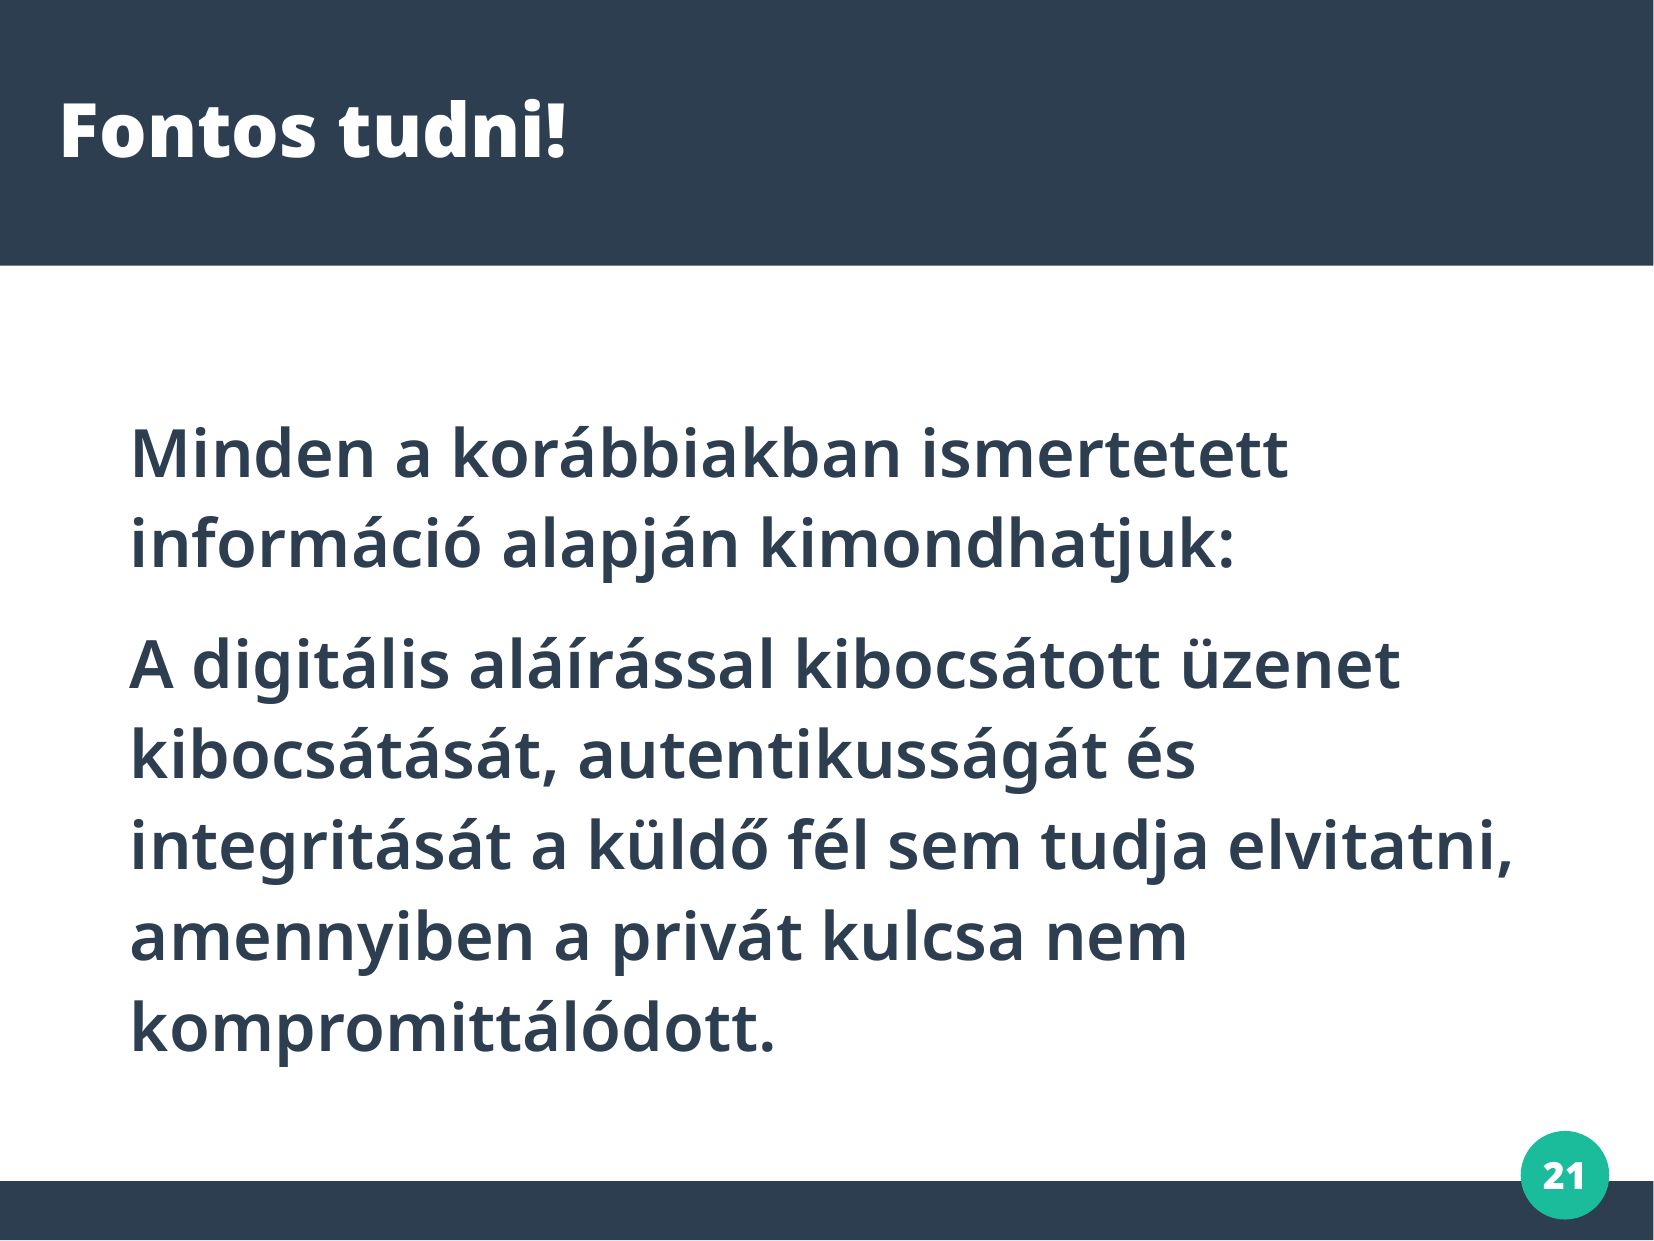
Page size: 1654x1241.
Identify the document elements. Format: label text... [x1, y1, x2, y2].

list Minden a korábbiakban ismertetett információ alapján kimondhatjuk: A digitális aláírással kibocsátott üzenet kibocsátását, autentikusságát és integritását a küldő fél sem tudja elvitatni, amennyiben a privát kulcsa nem kompromittálódott. [59, 324, 1595, 1152]
title Fontos tudni! [59, 49, 1595, 207]
